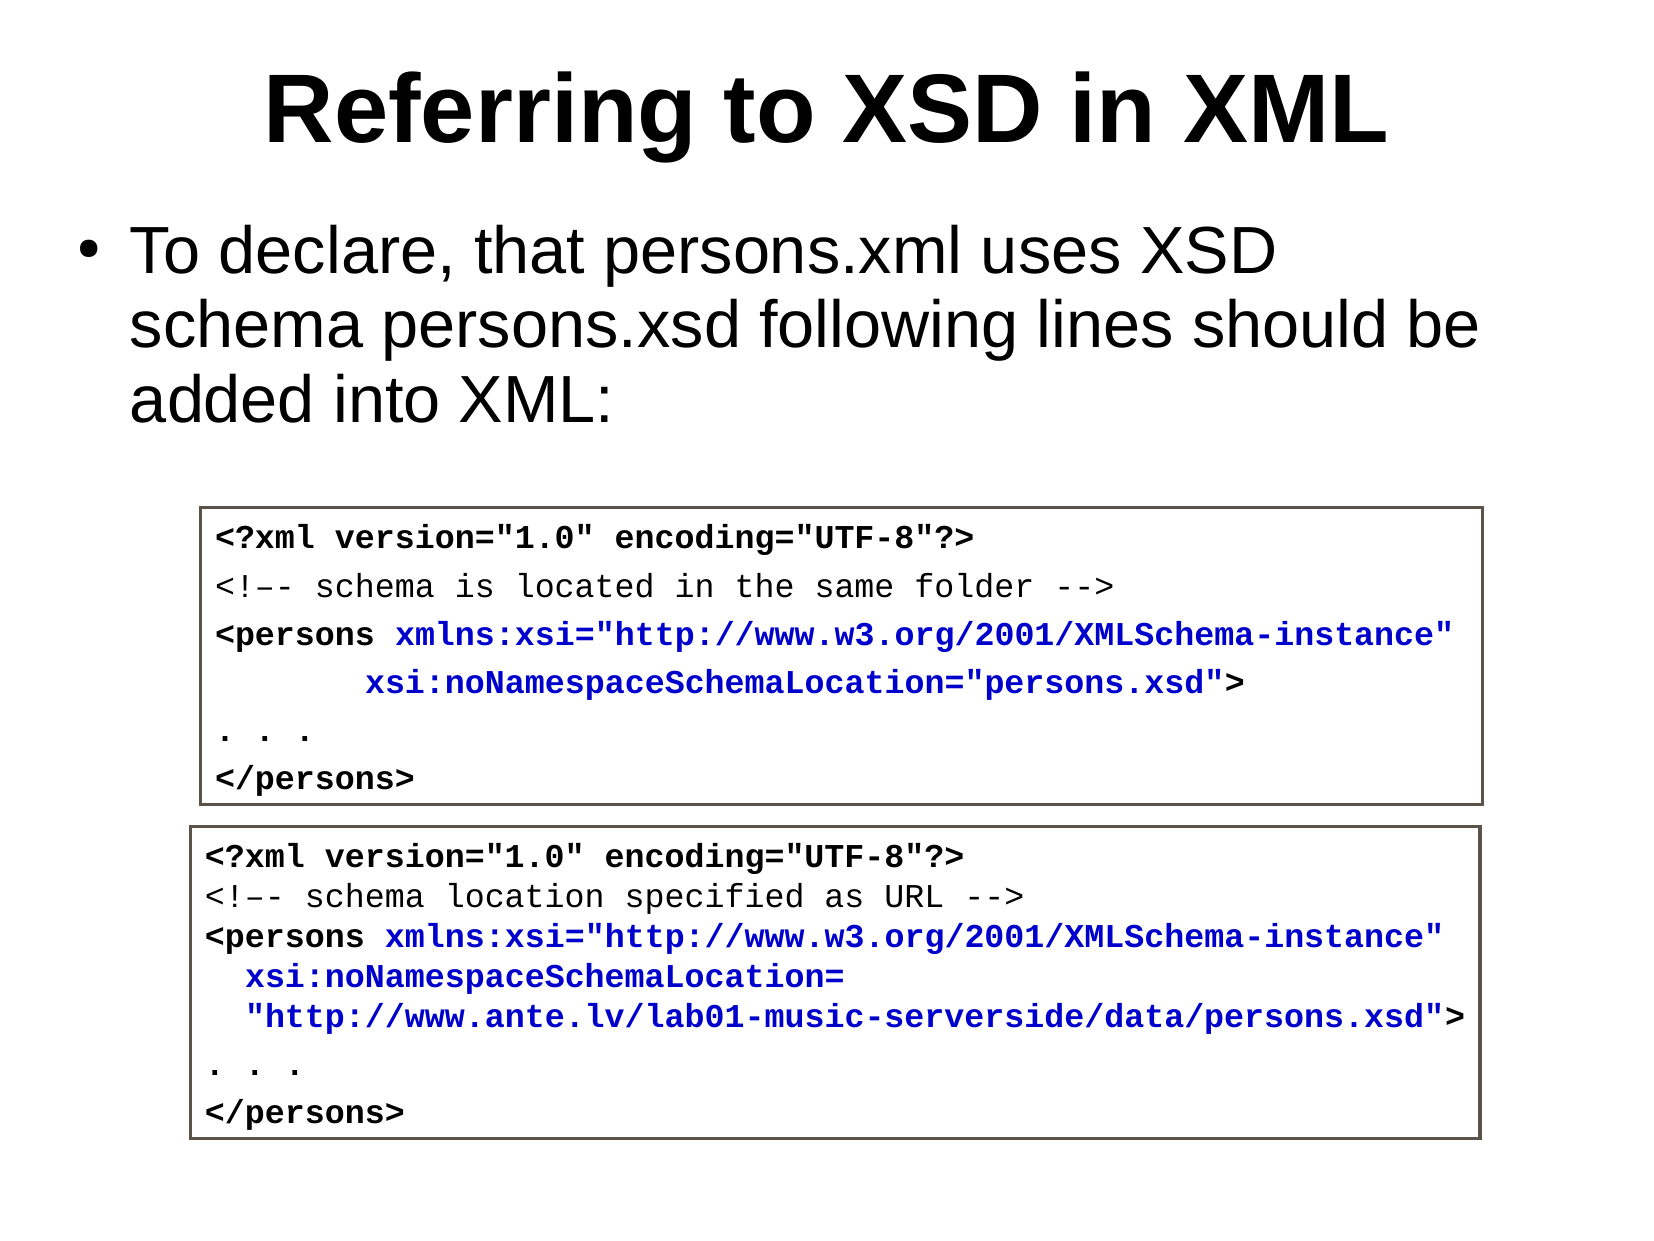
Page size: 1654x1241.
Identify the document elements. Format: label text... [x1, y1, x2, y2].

text_box <?xml version="1.0" encoding="UTF-8"?> <!–- schema is located in the same folder --> <persons xmlns:xsi="http://www.w3.org/2001/XMLSchema-instance" xsi:noNamespaceSchemaLocation="persons.xsd"> . . . </persons> [200, 507, 1483, 805]
title Referring to XSD in XML [82, 54, 1571, 164]
text_box <?xml version="1.0" encoding="UTF-8"?> <!–- schema location specified as URL --> <persons xmlns:xsi="http://www.w3.org/2001/XMLSchema-instance" xsi:noNamespaceSchemaLocation= "http://www.ante.lv/lab01-music-serverside/data/persons.xsd"> . . . </persons> [190, 826, 1480, 1139]
list To declare, that persons.xml uses XSD schema persons.xsd following lines should be added into XML: [59, 212, 1515, 932]
